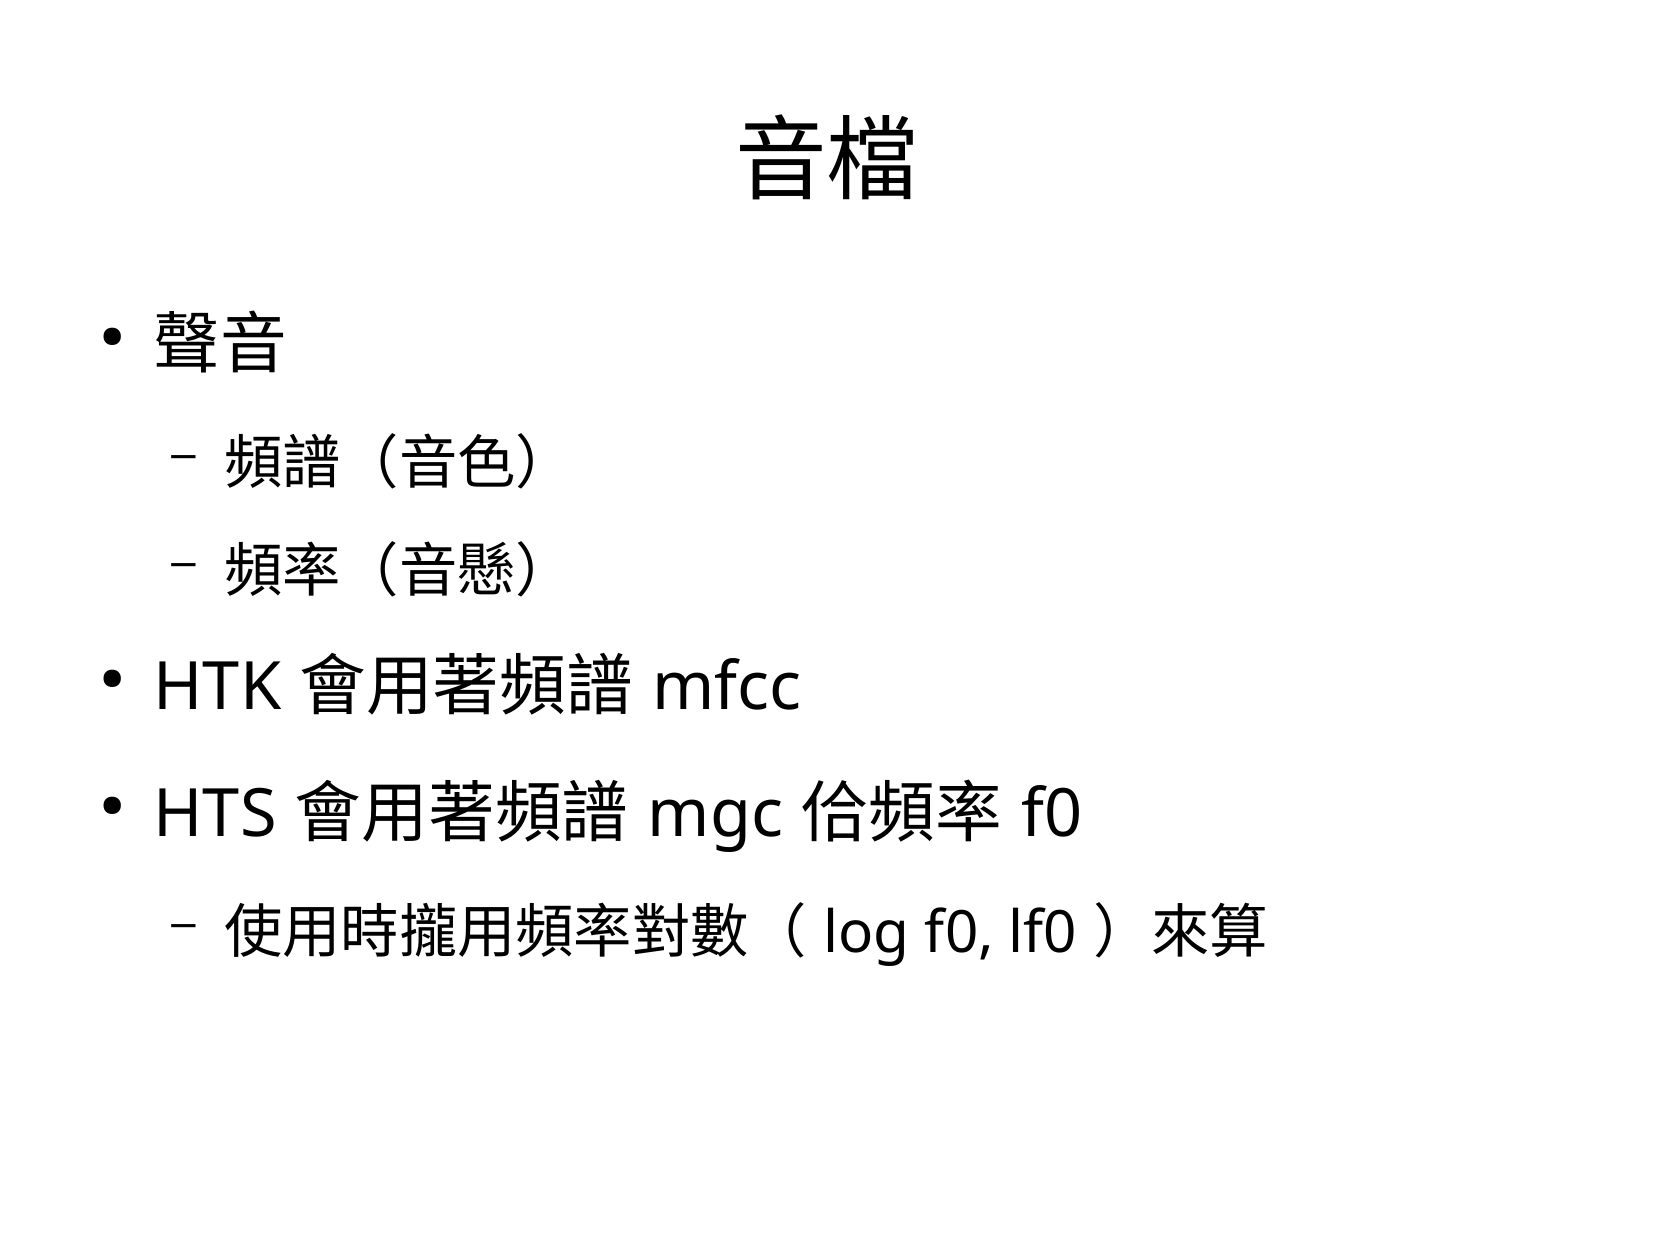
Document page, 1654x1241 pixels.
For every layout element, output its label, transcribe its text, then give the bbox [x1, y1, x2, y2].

list 聲音 頻譜（音色） 頻率（音懸） HTK會用著頻譜mfcc HTS會用著頻譜mgc佮頻率f0 使用時攏用頻率對數（log f0, lf0）來算 [82, 290, 1538, 1010]
title 音檔 [82, 49, 1571, 257]
